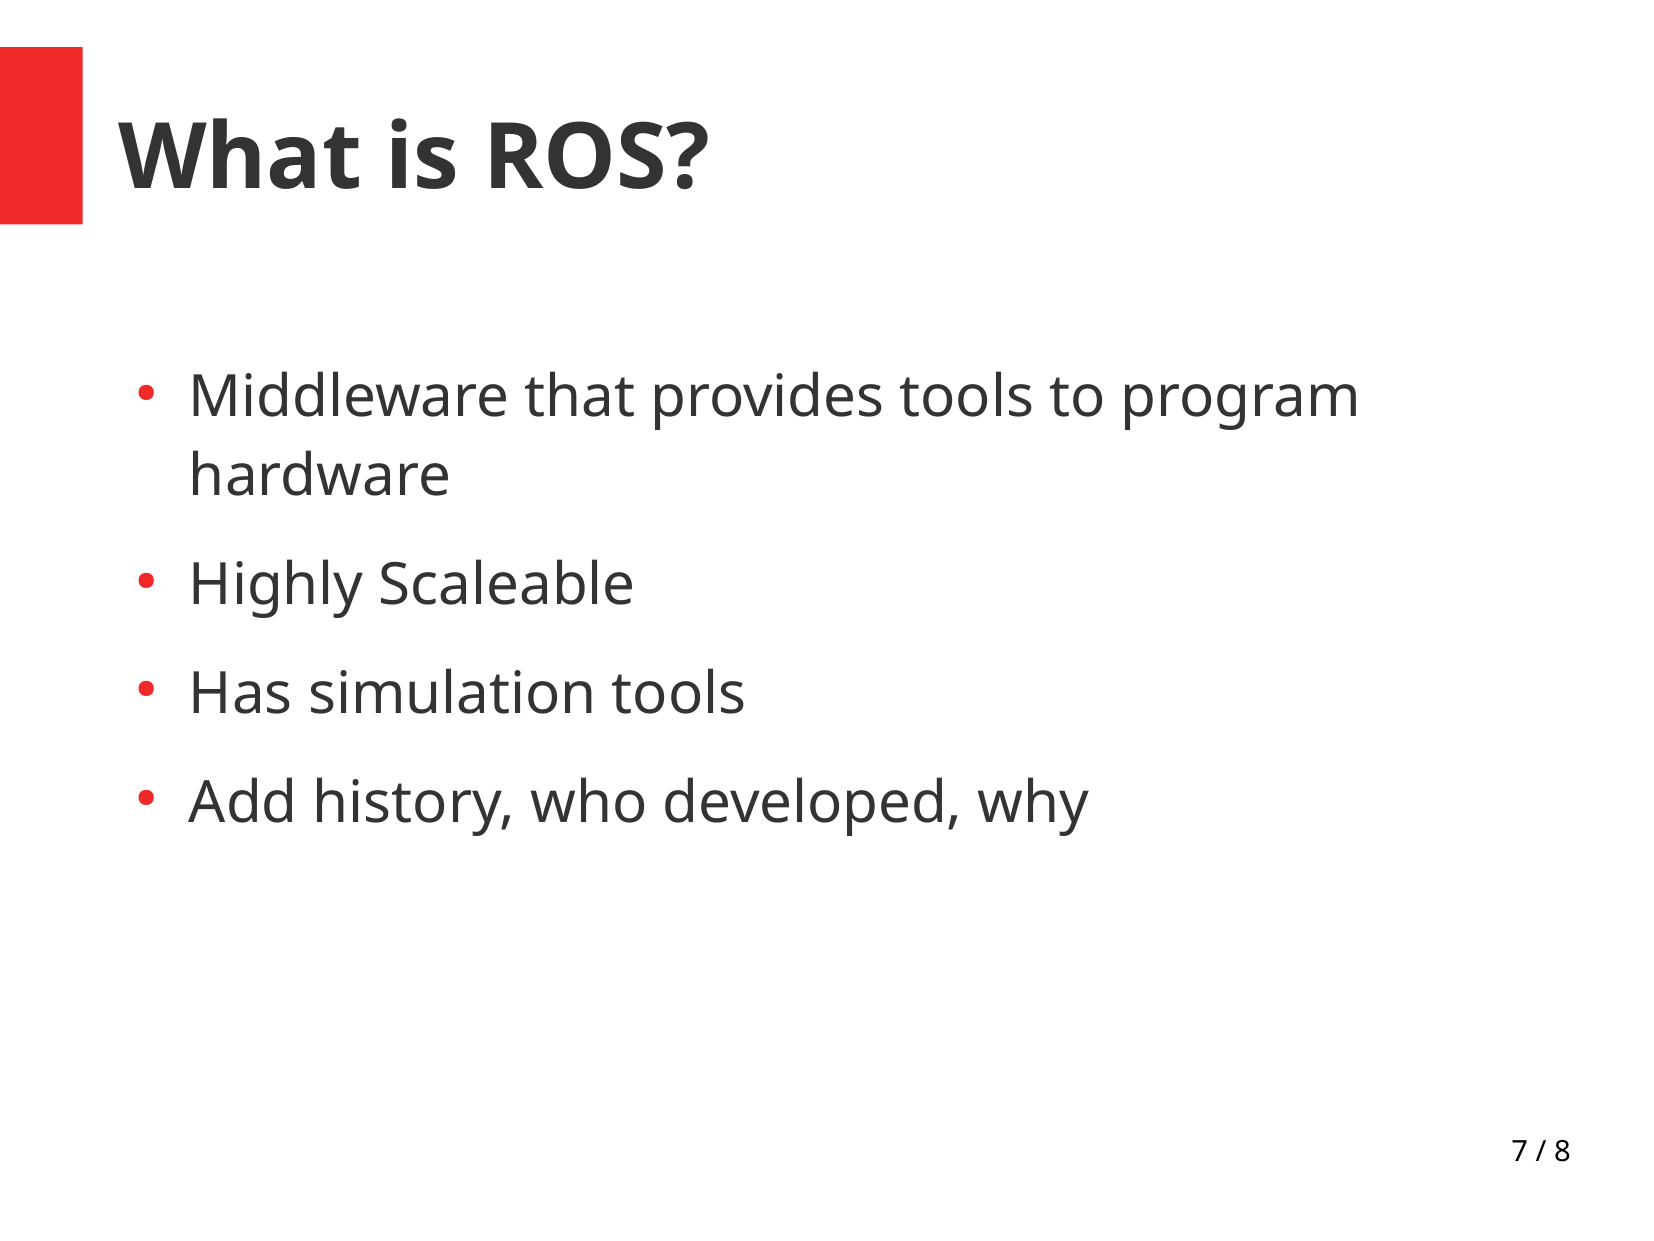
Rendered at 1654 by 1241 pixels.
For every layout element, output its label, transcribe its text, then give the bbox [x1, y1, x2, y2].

title What is ROS? [118, 49, 1571, 257]
list Middleware that provides tools to program hardware Highly Scaleable Has simulation tools Add history, who developed, why [118, 354, 1536, 1074]
